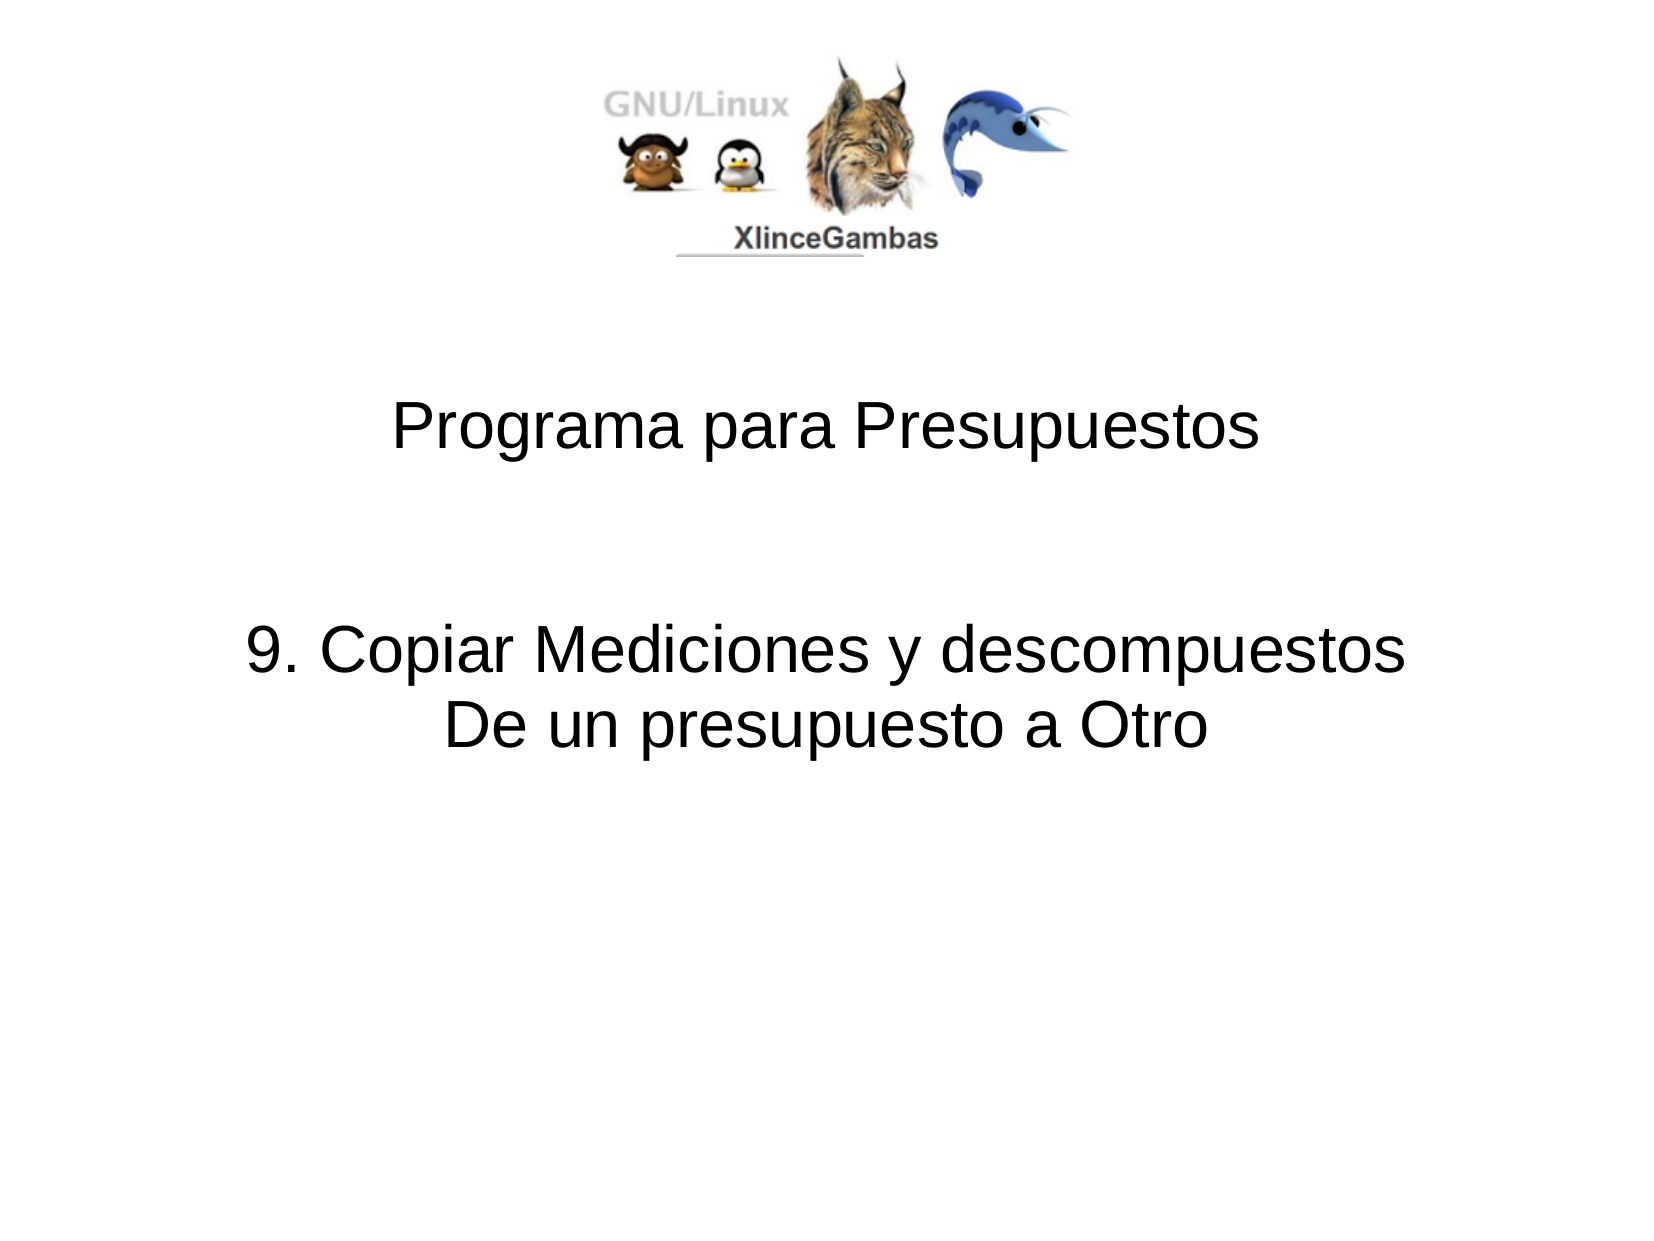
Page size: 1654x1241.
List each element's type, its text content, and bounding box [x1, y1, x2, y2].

picture [575, 49, 1078, 257]
subtitle Programa para Presupuestos 9. Copiar Mediciones y descompuestos De un presupuesto a Otro [82, 290, 1571, 1010]
